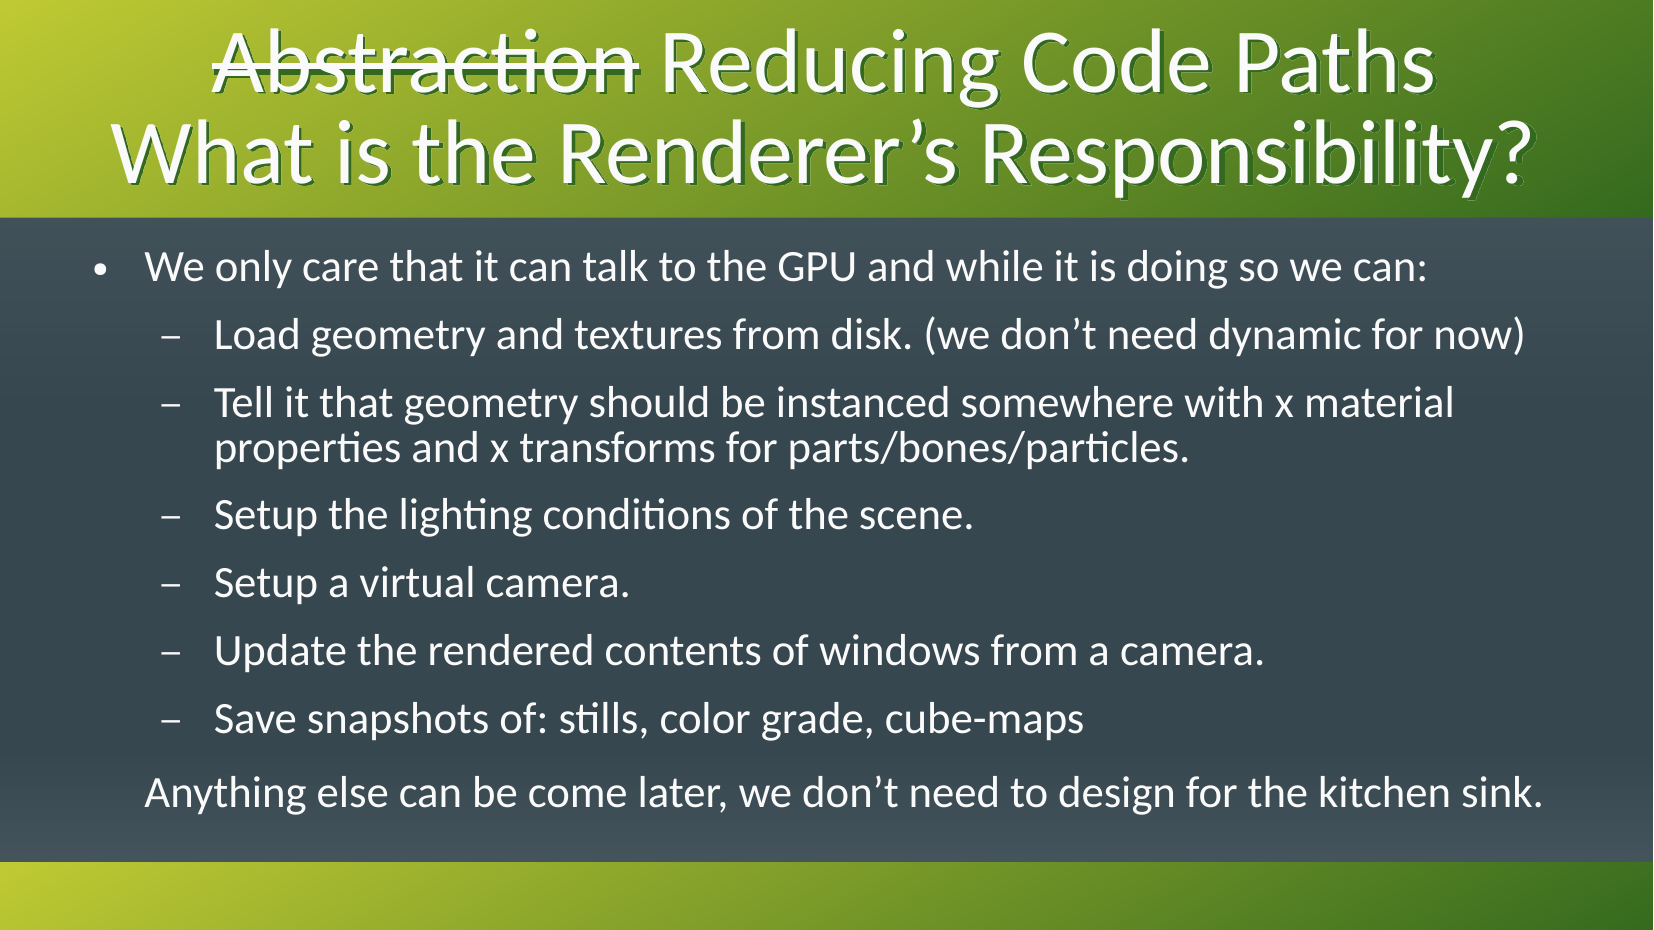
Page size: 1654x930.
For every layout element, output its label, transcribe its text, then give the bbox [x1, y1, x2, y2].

list We only care that it can talk to the GPU and while it is doing so we can: Load geometry and textures from disk. (we don’t need dynamic for now) Tell it that geometry should be instanced somewhere with x material properties and x transforms for parts/bones/particles. Setup the lighting conditions of the scene. Setup a virtual camera. Update the rendered contents of windows from a camera. Save snapshots of: stills, color grade, cube-maps Anything else can be come later, we don’t need to design for the kitchen sink. [74, 248, 1575, 825]
title Abstraction Reducing Code Paths What is the Renderer’s Responsibility? [74, 23, 1575, 207]
